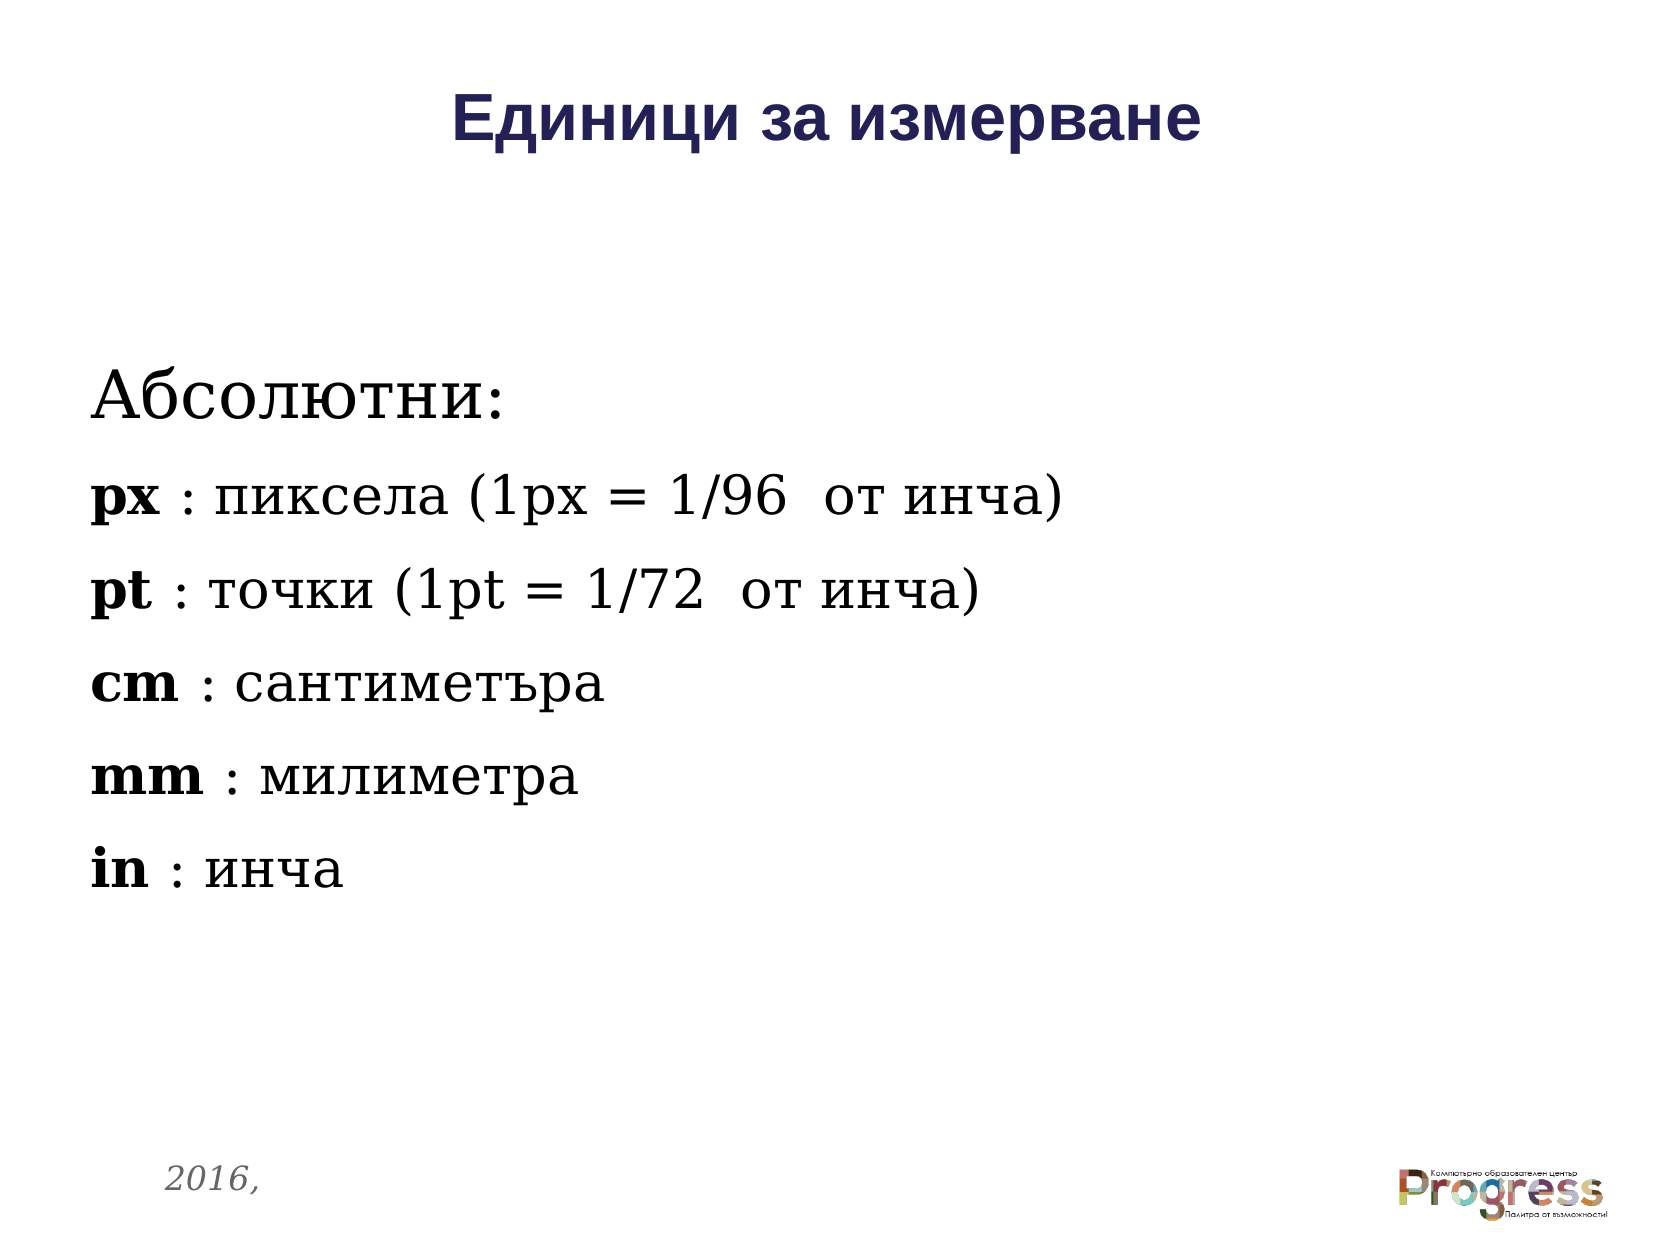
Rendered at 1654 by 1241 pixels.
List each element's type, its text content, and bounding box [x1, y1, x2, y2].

list Абсолютни: px : пиксела (1px = 1/96 от инча) pt : точки (1pt = 1/72 от инча) cm : сантиметъра mm : милиметра in : инча [90, 249, 1531, 1135]
picture [1399, 1168, 1613, 1221]
text_box 2016, Ива Е. Попова [150, 1152, 586, 1201]
title Единици за измерване [82, 55, 1571, 181]
